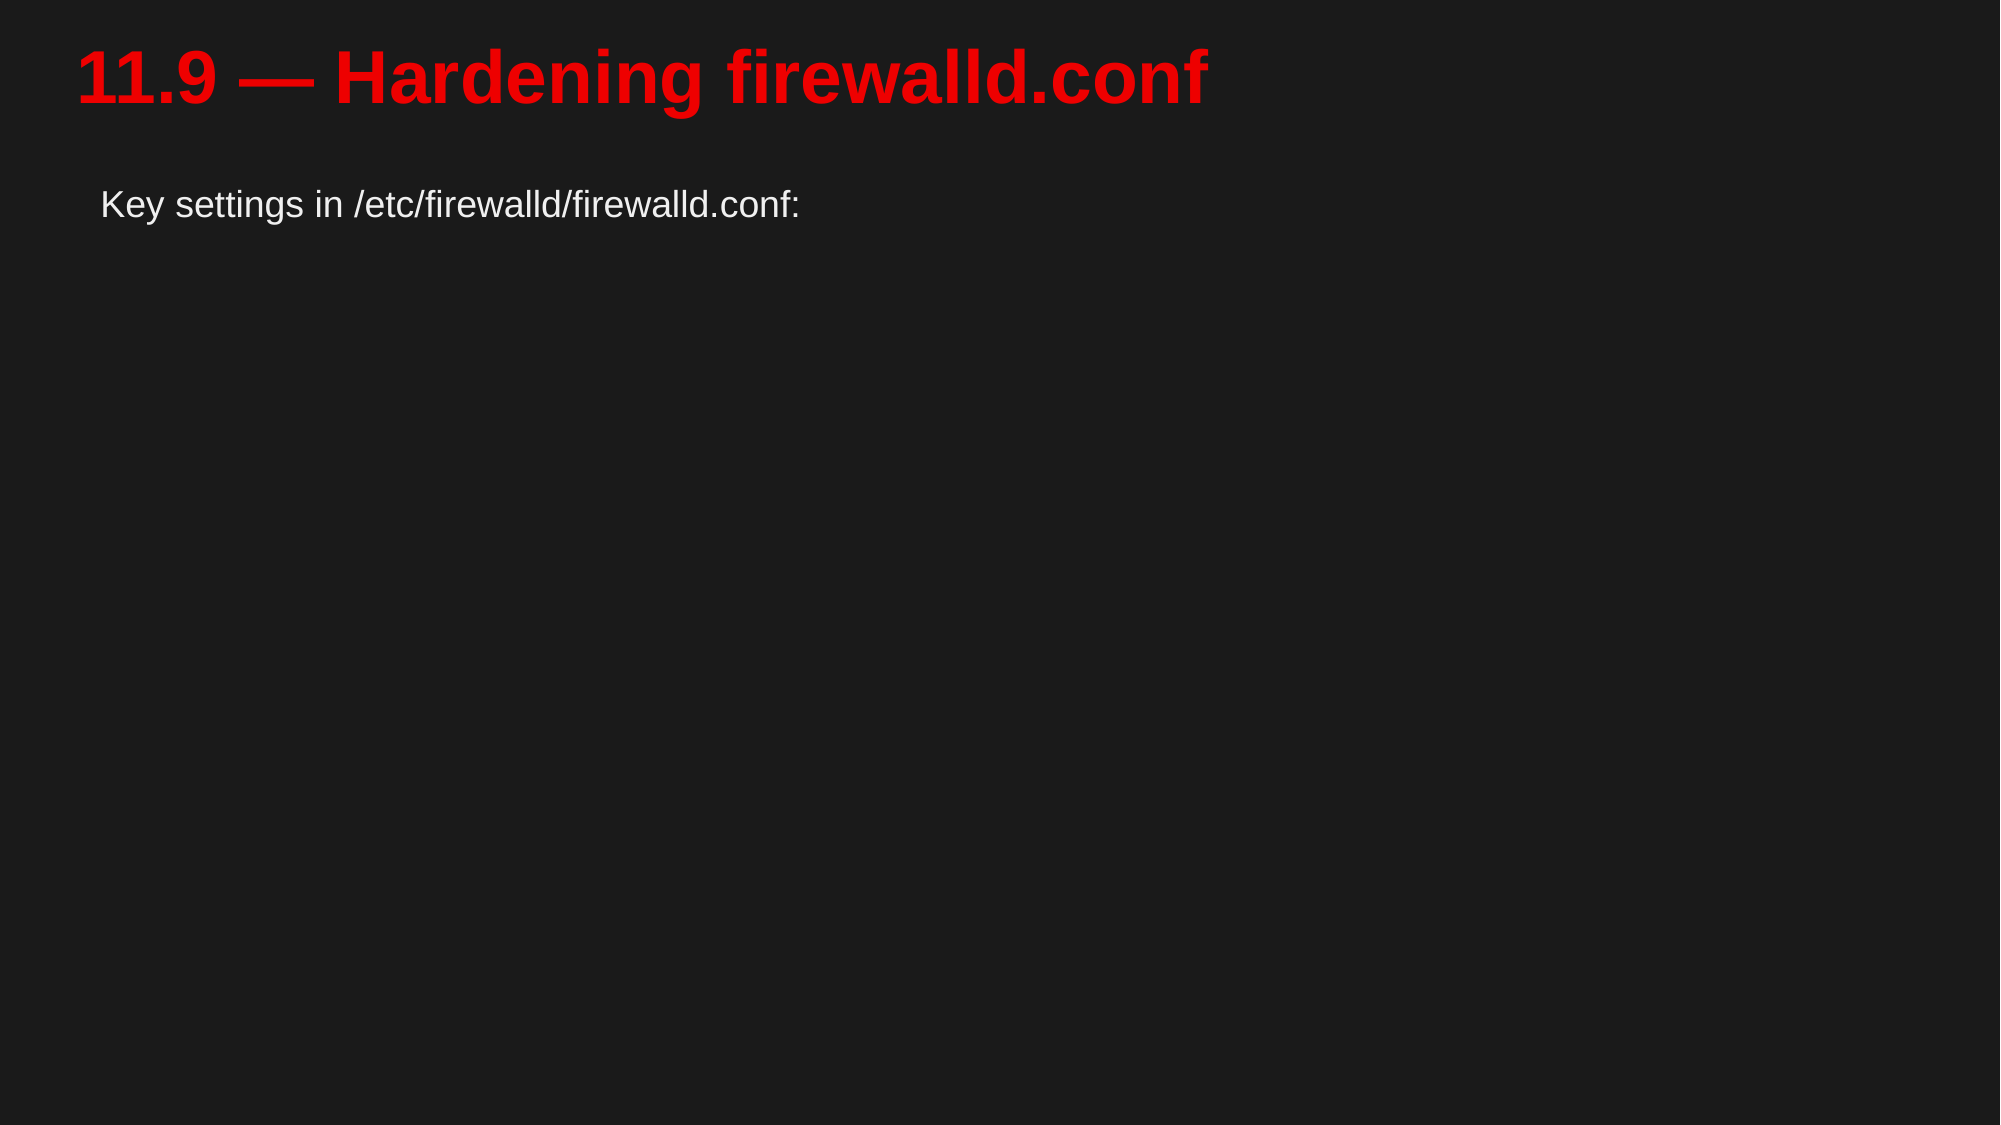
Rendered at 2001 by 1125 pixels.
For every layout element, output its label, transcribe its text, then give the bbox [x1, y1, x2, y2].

text_box Key settings in /etc/firewalld/firewalld.conf: [59, 171, 1942, 1087]
text_box 11.9 — Hardening firewalld.conf [59, 23, 1942, 154]
